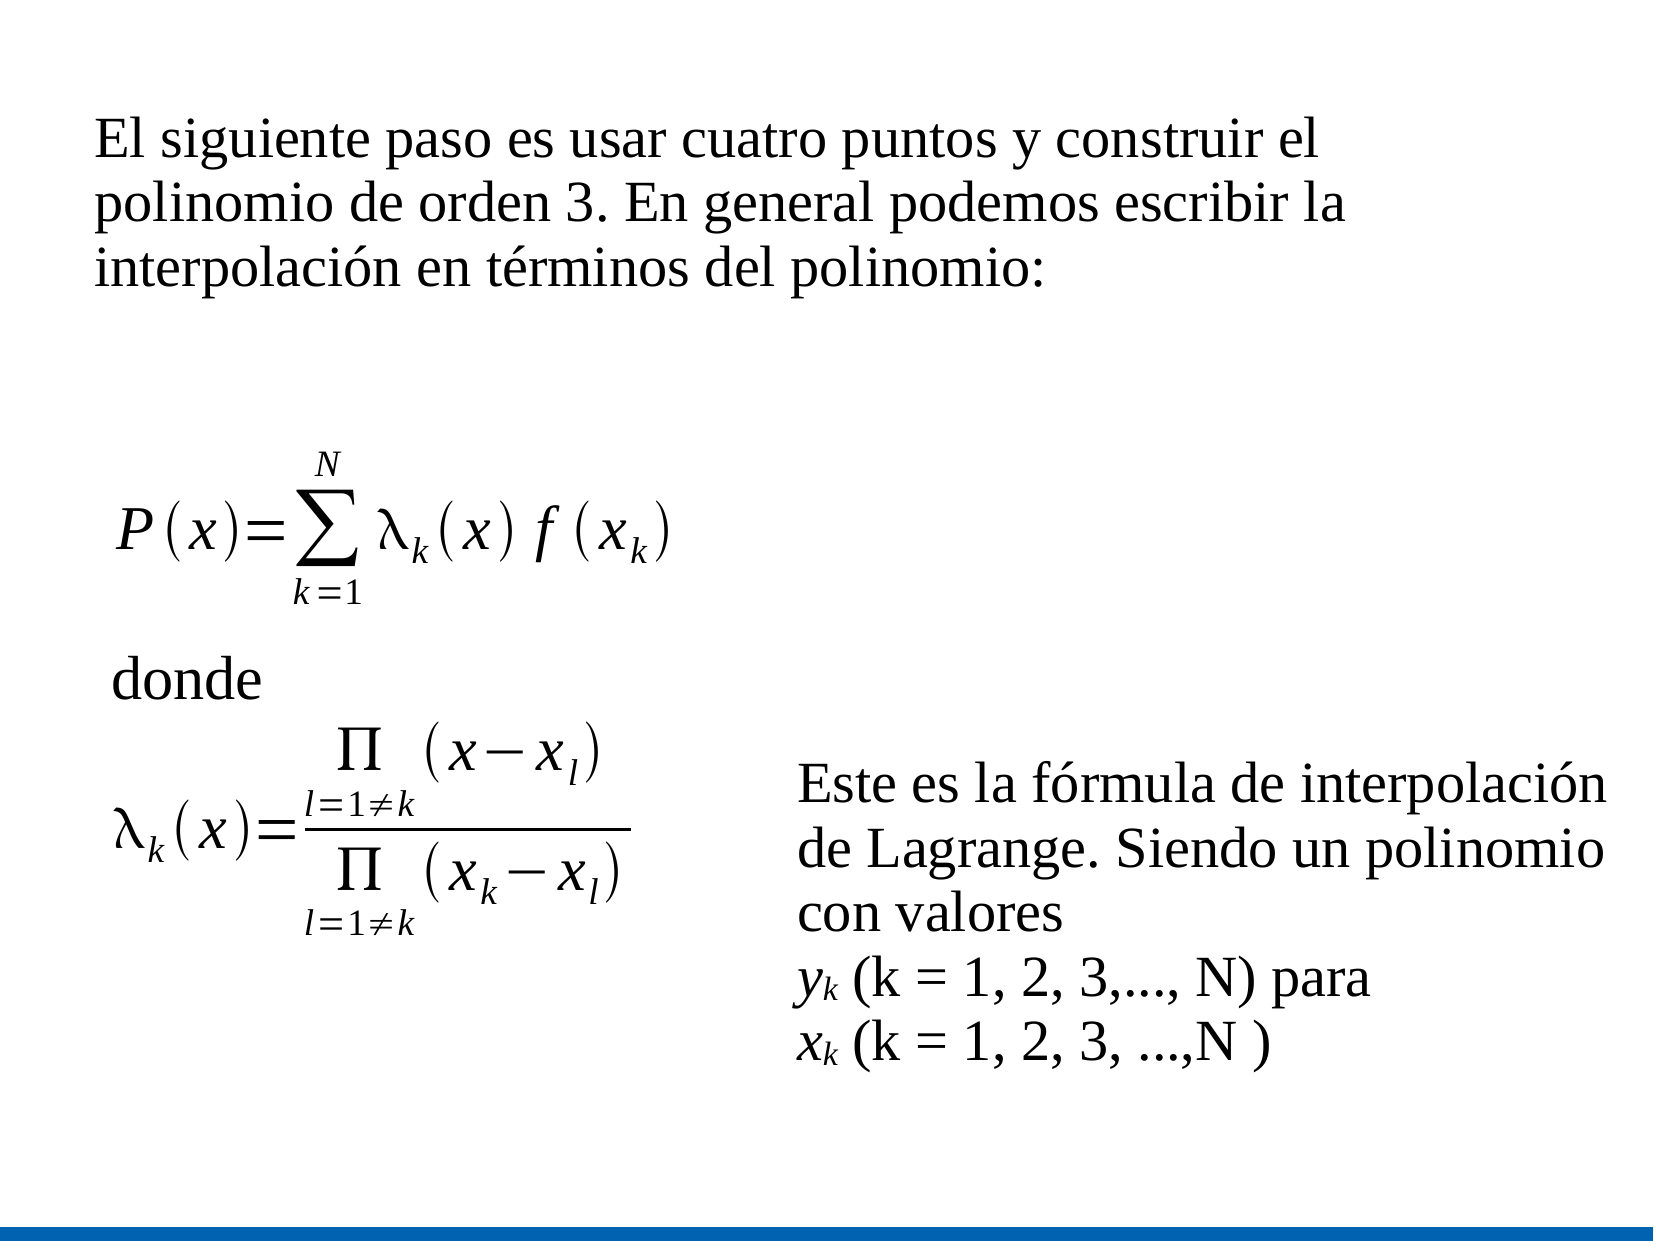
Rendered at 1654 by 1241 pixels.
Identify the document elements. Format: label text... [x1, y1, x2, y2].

text_box Este es la fórmula de interpolación de Lagrange. Siendo un polinomio con valores yk (k = 1, 2, 3,..., N) para xk (k = 1, 2, 3, ...,N ) [797, 715, 1625, 1173]
chart [105, 443, 680, 945]
subtitle El siguiente paso es usar cuatro puntos y construir el polinomio de orden 3. En general podemos escribir la interpolación en términos del polinomio: [94, 79, 1506, 325]
